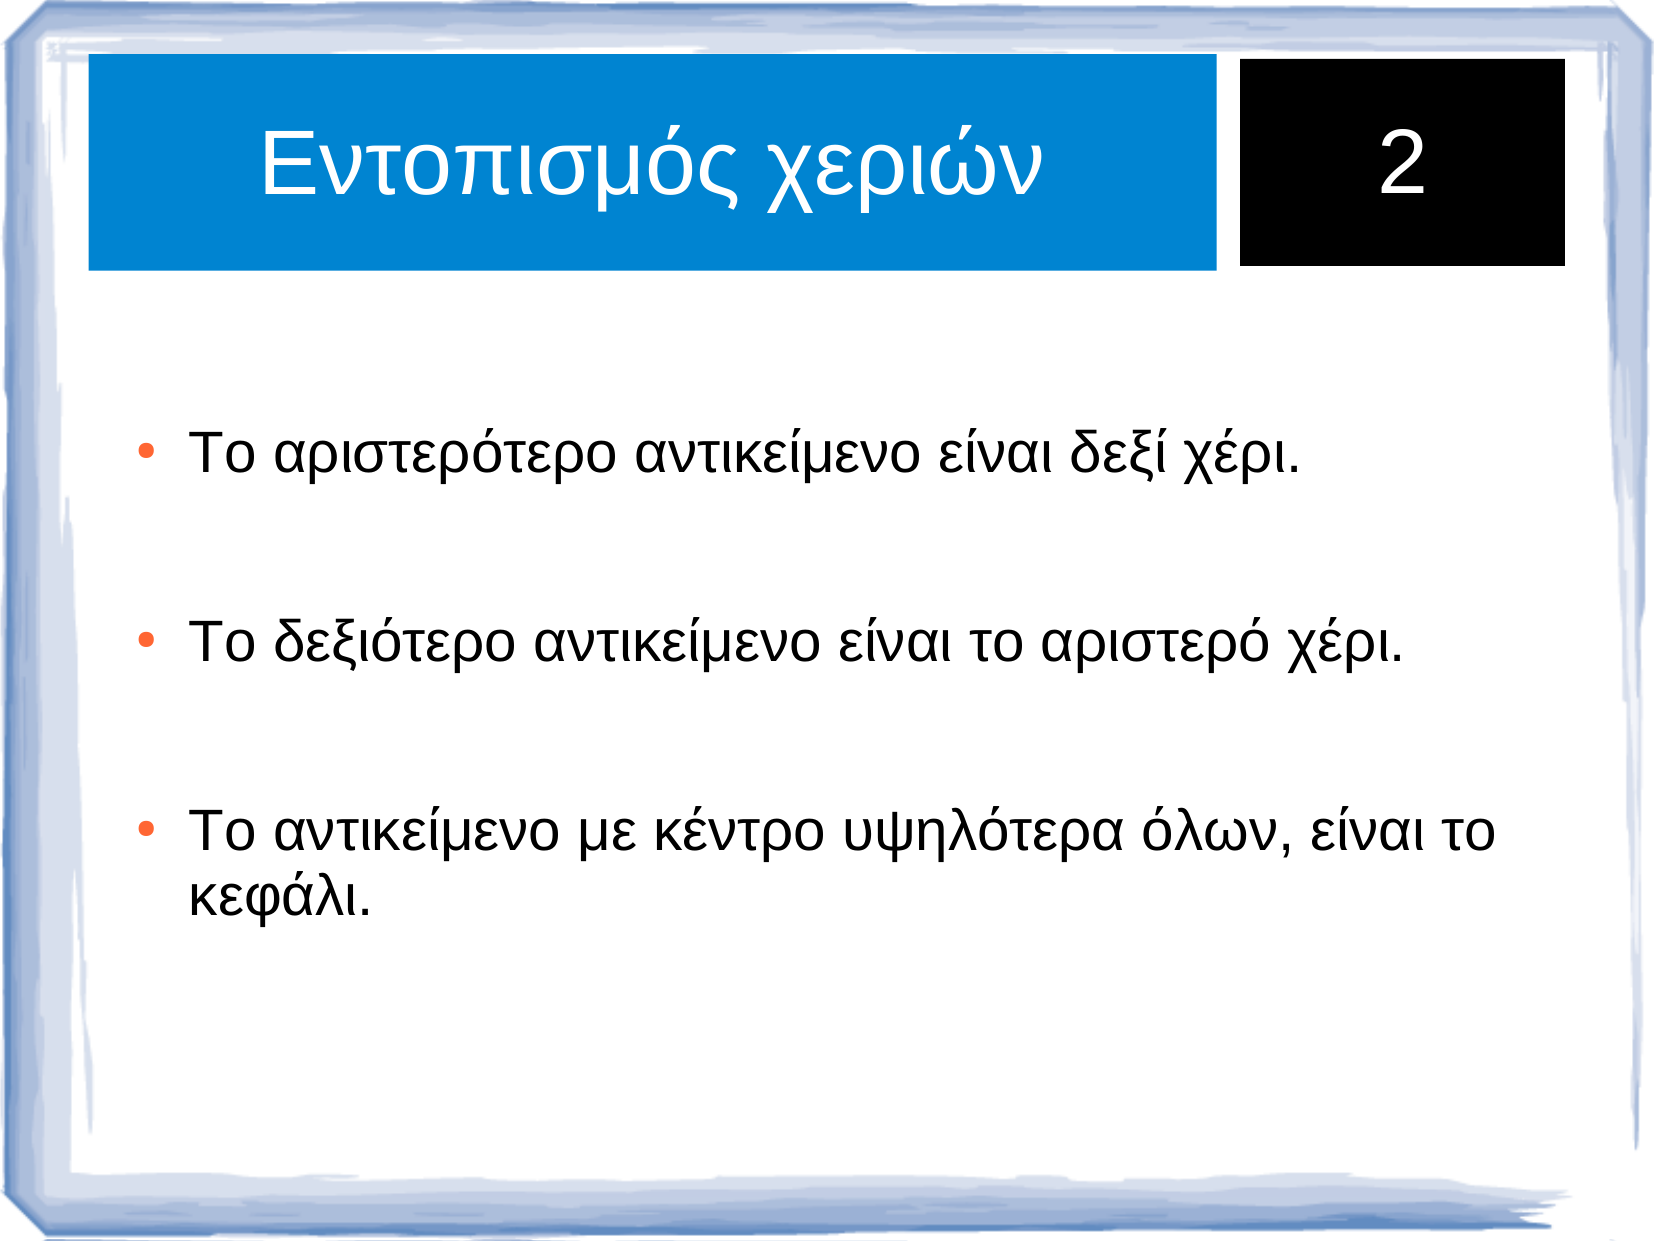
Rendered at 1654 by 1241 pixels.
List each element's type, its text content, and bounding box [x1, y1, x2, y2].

title Εντοπισμός χεριών [88, 54, 1217, 271]
title 2 [1240, 58, 1565, 266]
list Το αριστερότερο αντικείμενο είναι δεξί χέρι. Το δεξιότερο αντικείμενο είναι το αριστερό χέρι. Το αντικείμενο με κέντρο υψηλότερα όλων, είναι το κεφάλι. [118, 324, 1571, 1115]
picture [0, 0, 1654, 1241]
